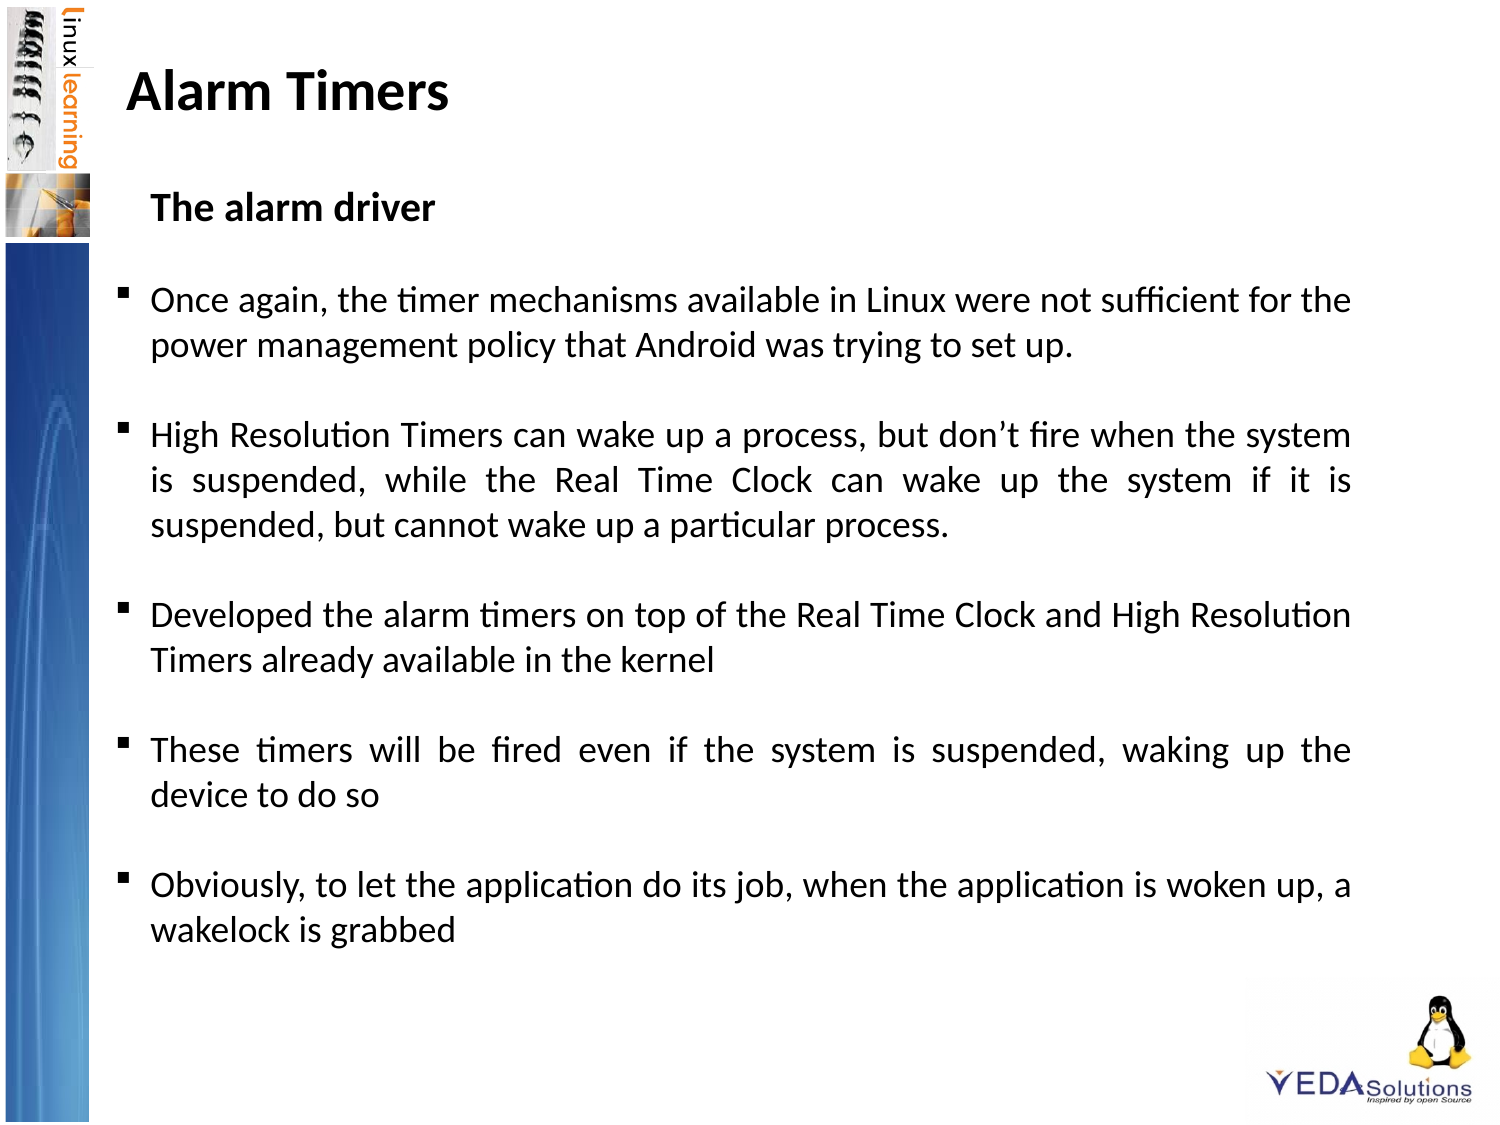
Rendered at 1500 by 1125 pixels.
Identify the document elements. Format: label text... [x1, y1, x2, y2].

picture [5, 243, 89, 1122]
picture [1245, 977, 1500, 1125]
text_box Alarm Timers [112, 45, 1425, 197]
picture [5, 0, 97, 237]
text_box The alarm driver Once again, the timer mechanisms available in Linux were not sufficient for the power management policy that Android was trying to set up. High Resolution Timers can wake up a process, but don’t fire when the system is suspended, while the Real Time Clock can wake up the system if it is suspended, but cannot wake up a particular process. Developed the alarm timers on top of the Real Time Clock and High Resolution Timers already available in the kernel These timers will be fired even if the system is suspended, waking up the device to do so Obviously, to let the application do its job, when the application is woken up, a wakelock is grabbed [100, 172, 1369, 982]
